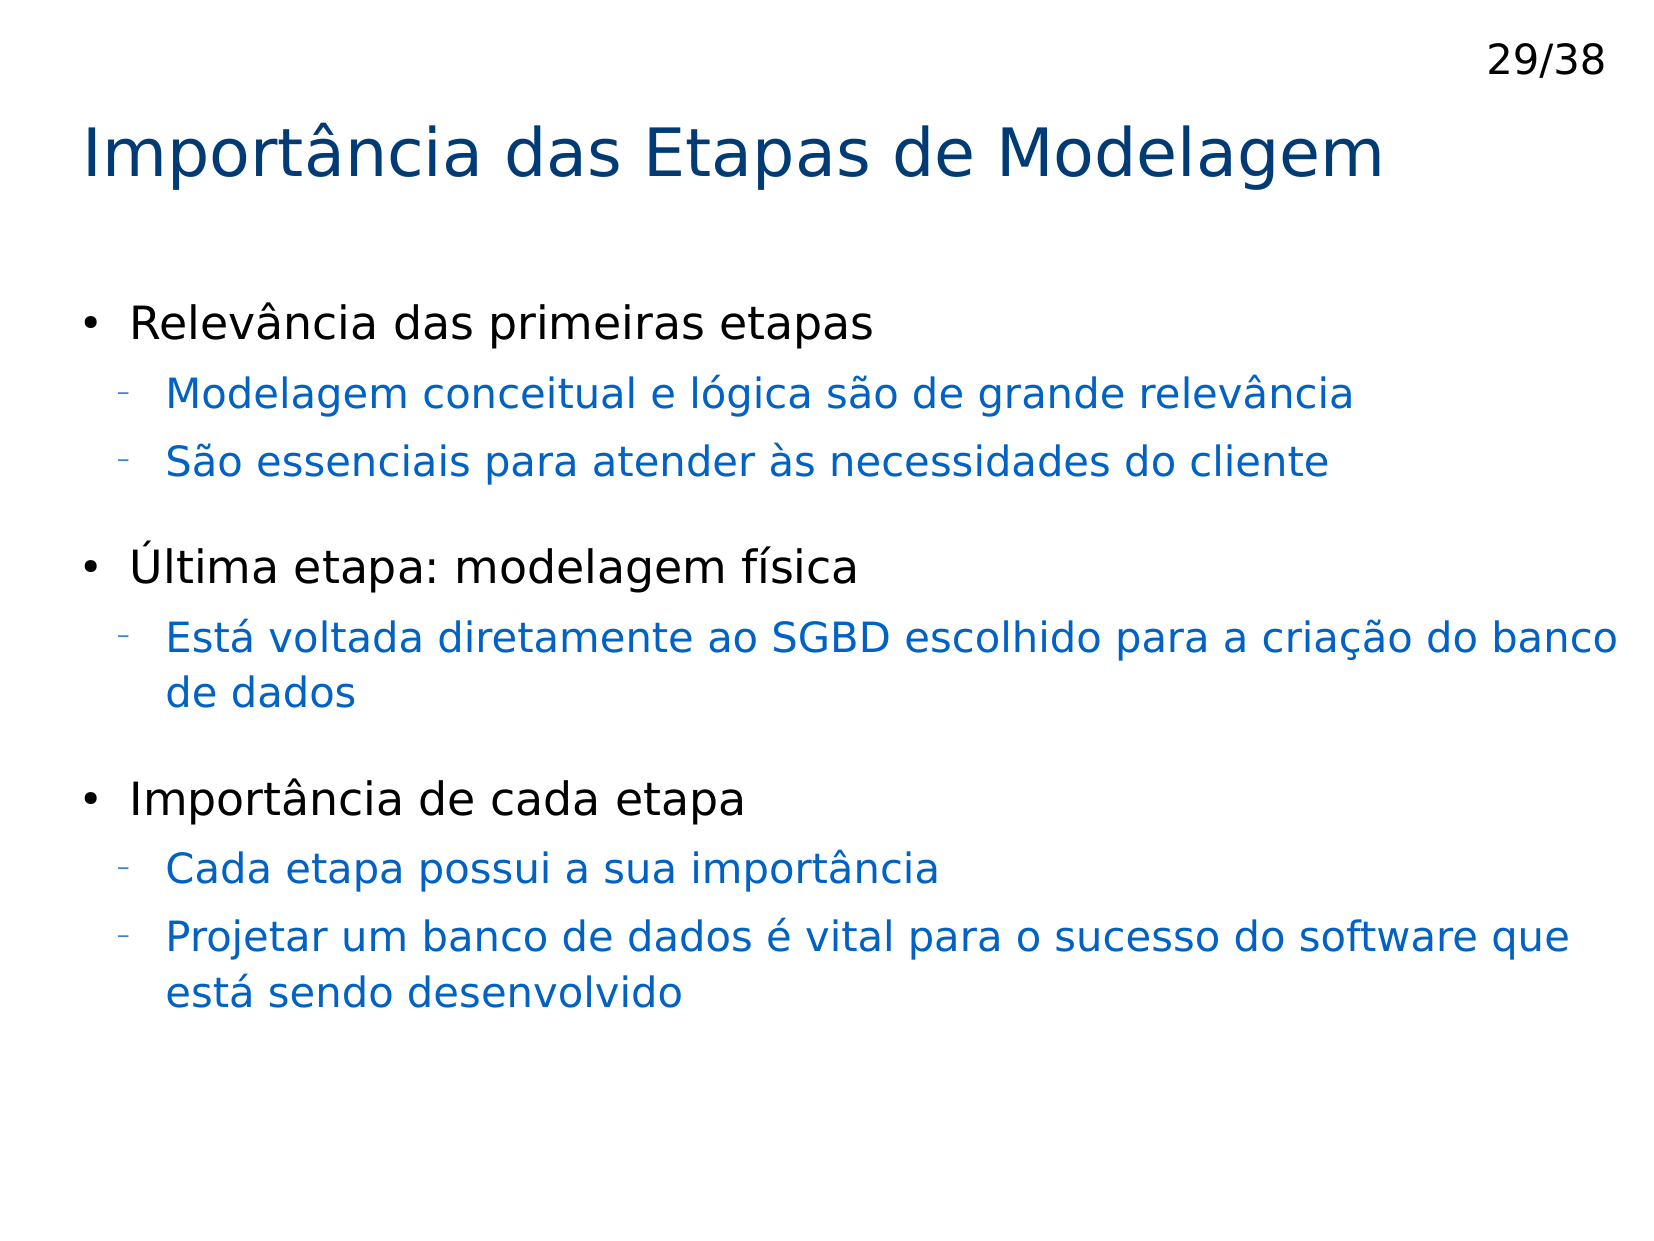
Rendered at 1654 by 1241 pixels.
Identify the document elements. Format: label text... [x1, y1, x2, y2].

list Relevância das primeiras etapas Modelagem conceitual e lógica são de grande relevância São essenciais para atender às necessidades do cliente Última etapa: modelagem física Está voltada diretamente ao SGBD escolhido para a criação do banco de dados Importância de cada etapa Cada etapa possui a sua importância Projetar um banco de dados é vital para o sucesso do software que está sendo desenvolvido [82, 289, 1633, 1228]
title Importância das Etapas de Modelagem [82, 82, 1571, 224]
